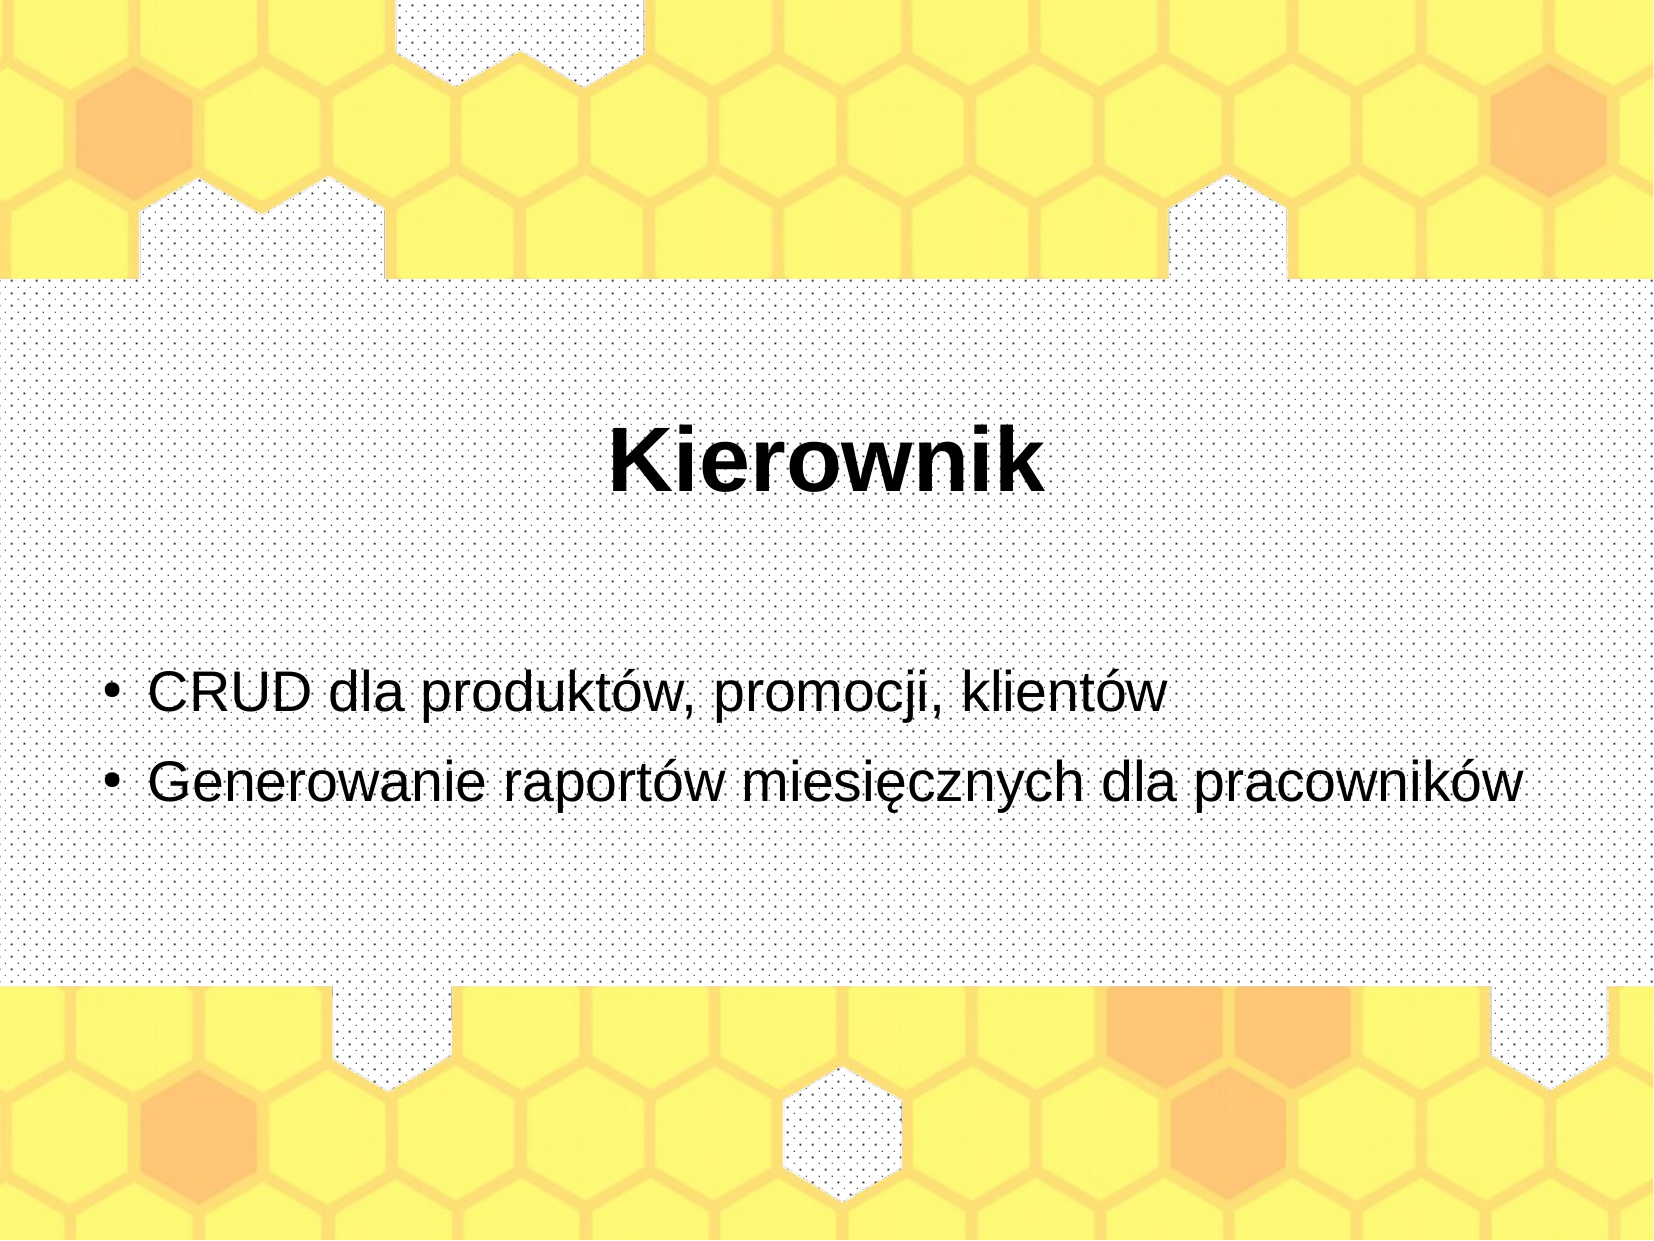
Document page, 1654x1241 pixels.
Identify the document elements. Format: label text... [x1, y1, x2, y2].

list CRUD dla produktów, promocji, klientów Generowanie raportów miesięcznych dla pracowników [86, 660, 1576, 849]
picture [0, 0, 1654, 1241]
title Kierownik [82, 335, 1571, 586]
